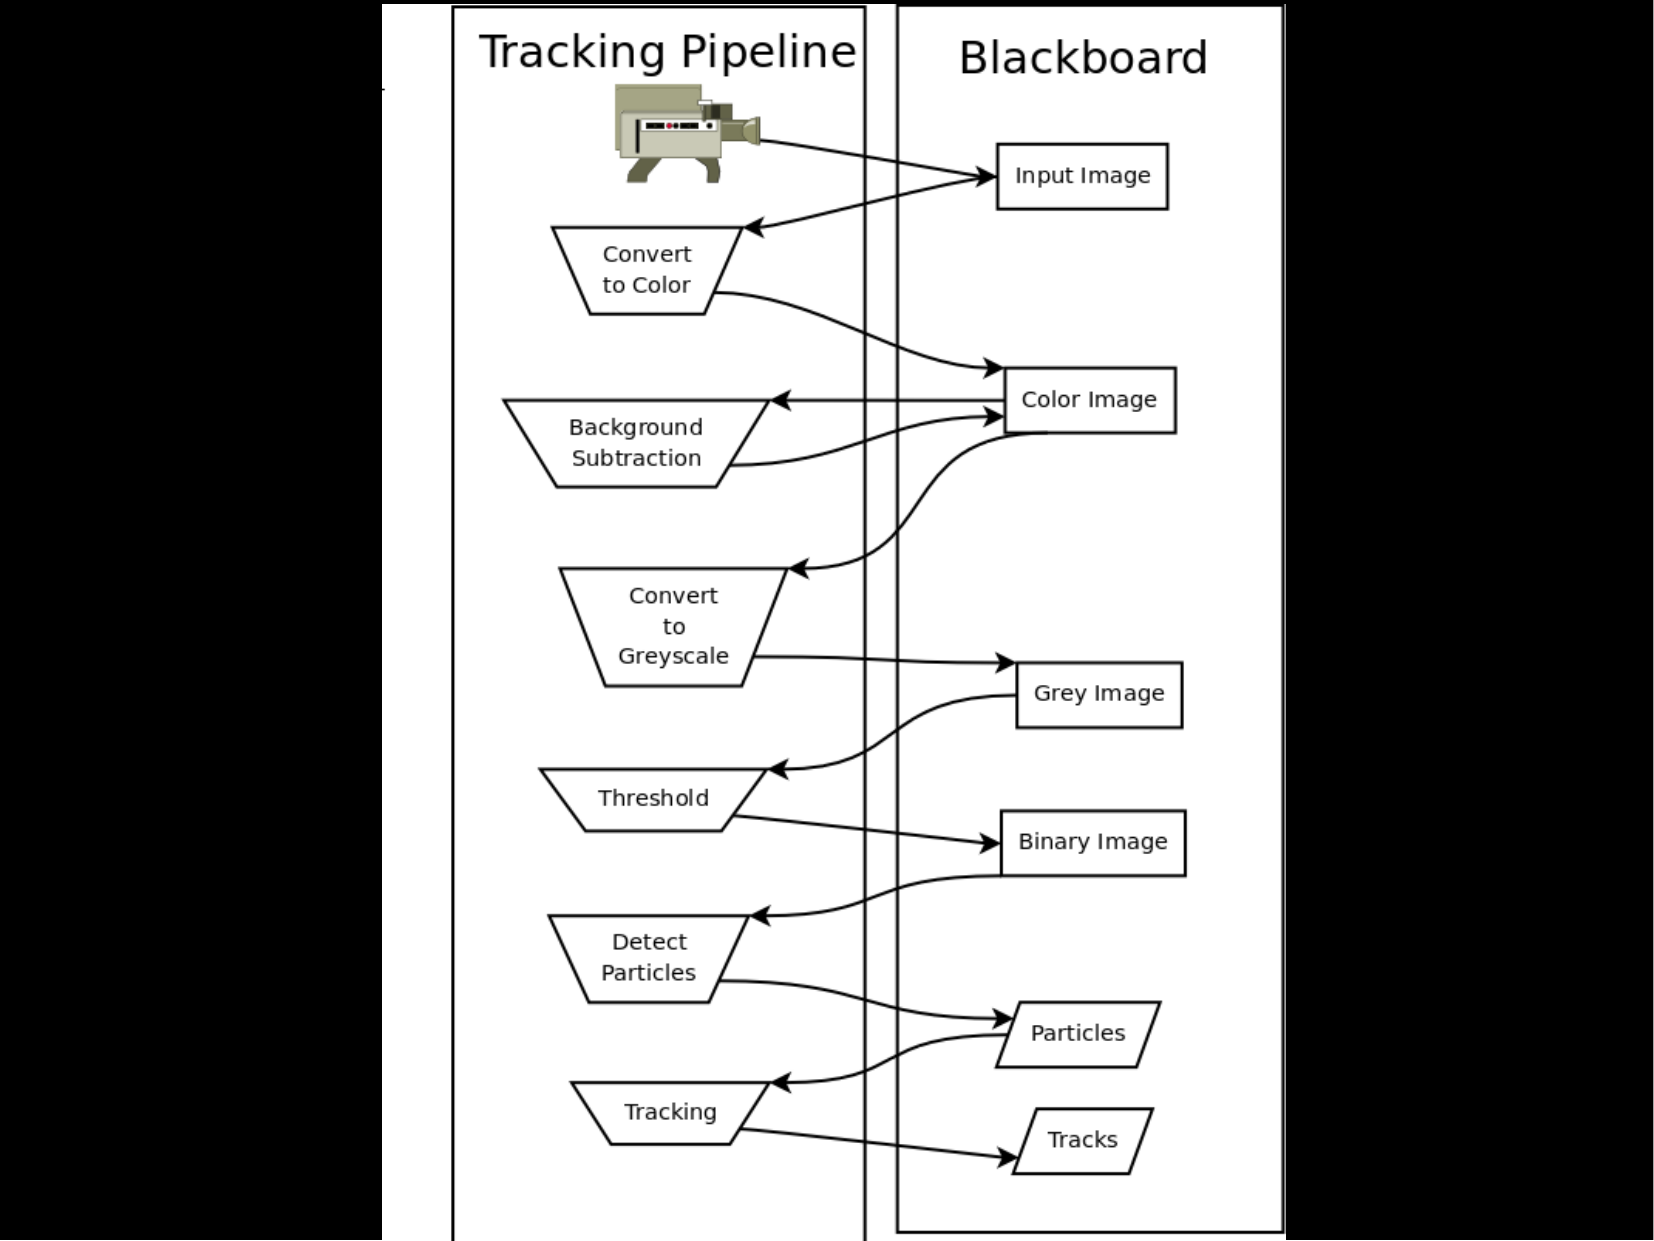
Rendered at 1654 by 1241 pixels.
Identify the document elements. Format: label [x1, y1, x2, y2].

picture [382, 4, 1286, 1241]
